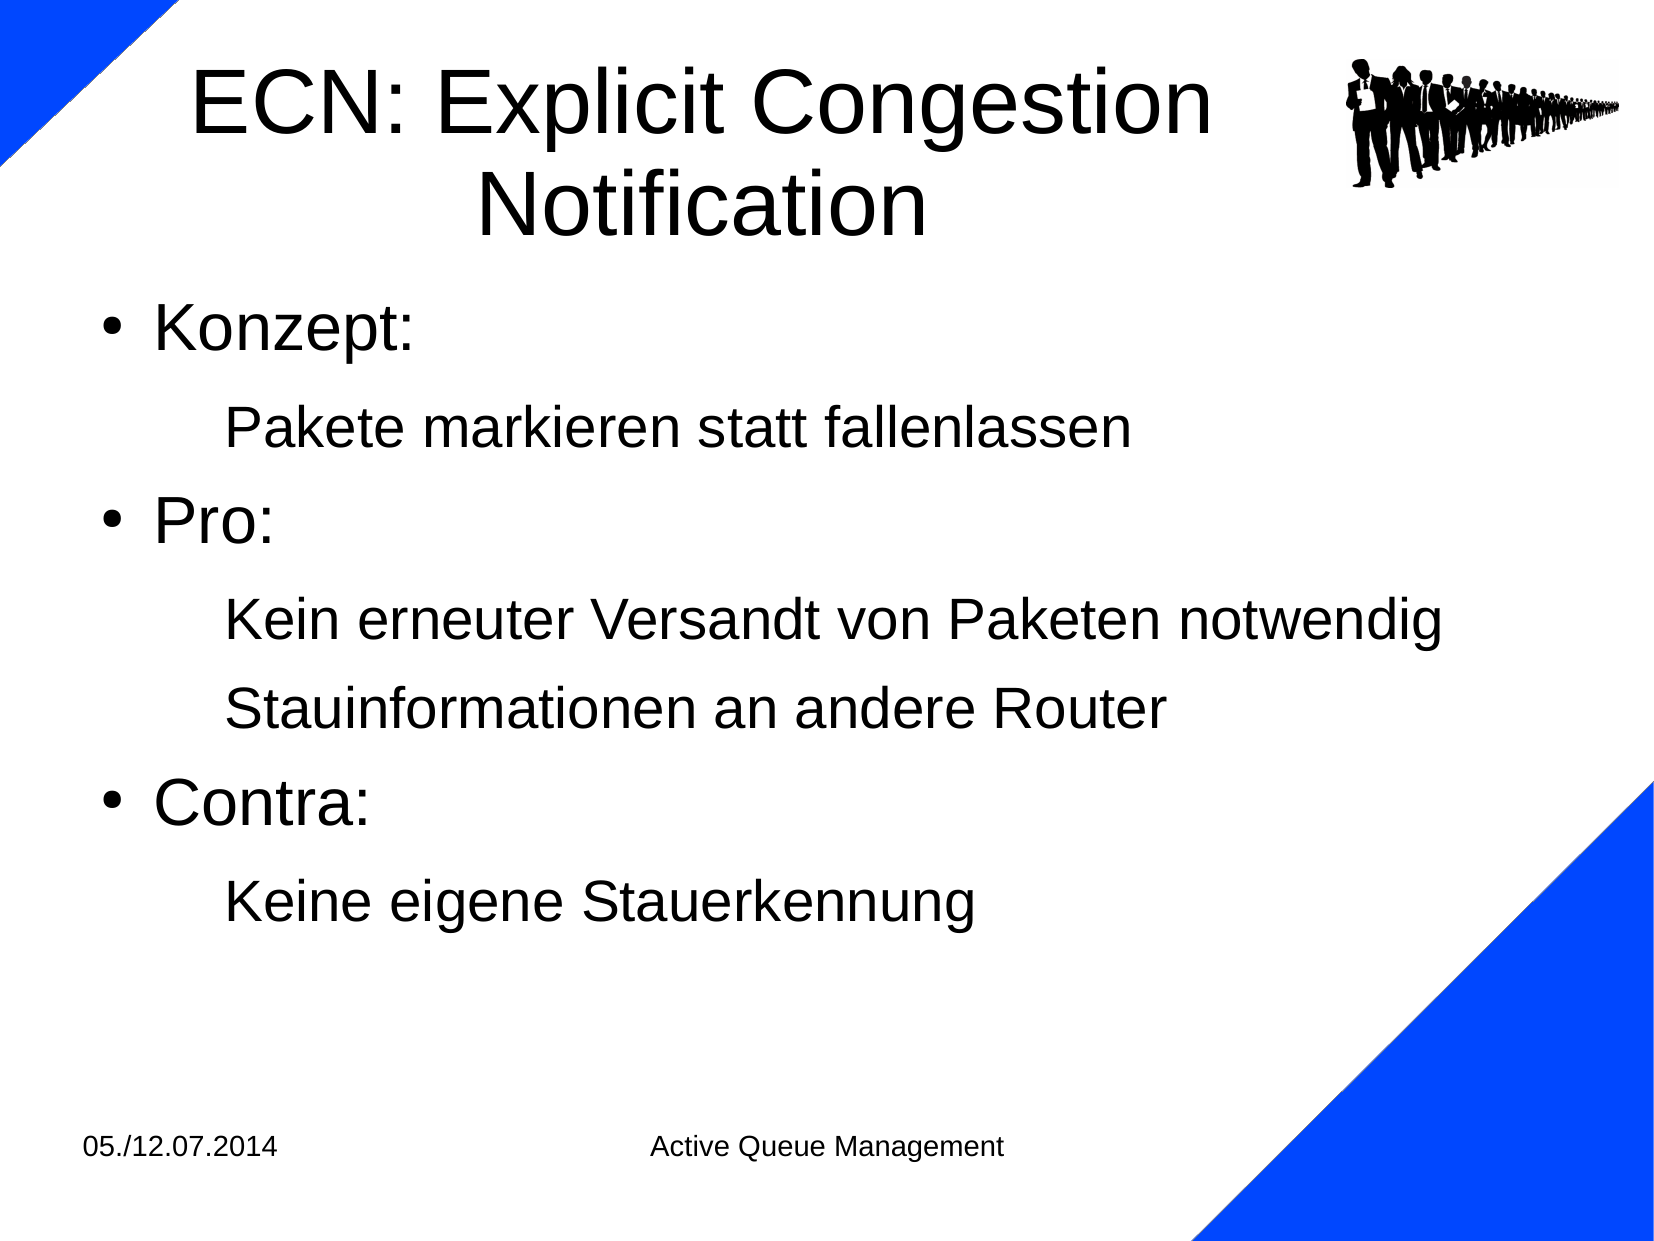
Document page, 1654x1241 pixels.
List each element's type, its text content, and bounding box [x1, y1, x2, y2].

title ECN: Explicit Congestion Notification [82, 49, 1323, 257]
list Konzept: Pakete markieren statt fallenlassen Pro: Kein erneuter Versandt von Paketen notwendig Stauinformationen an andere Router Contra: Keine eigene Stauerkennung [82, 290, 1571, 1010]
picture [1346, 59, 1619, 188]
